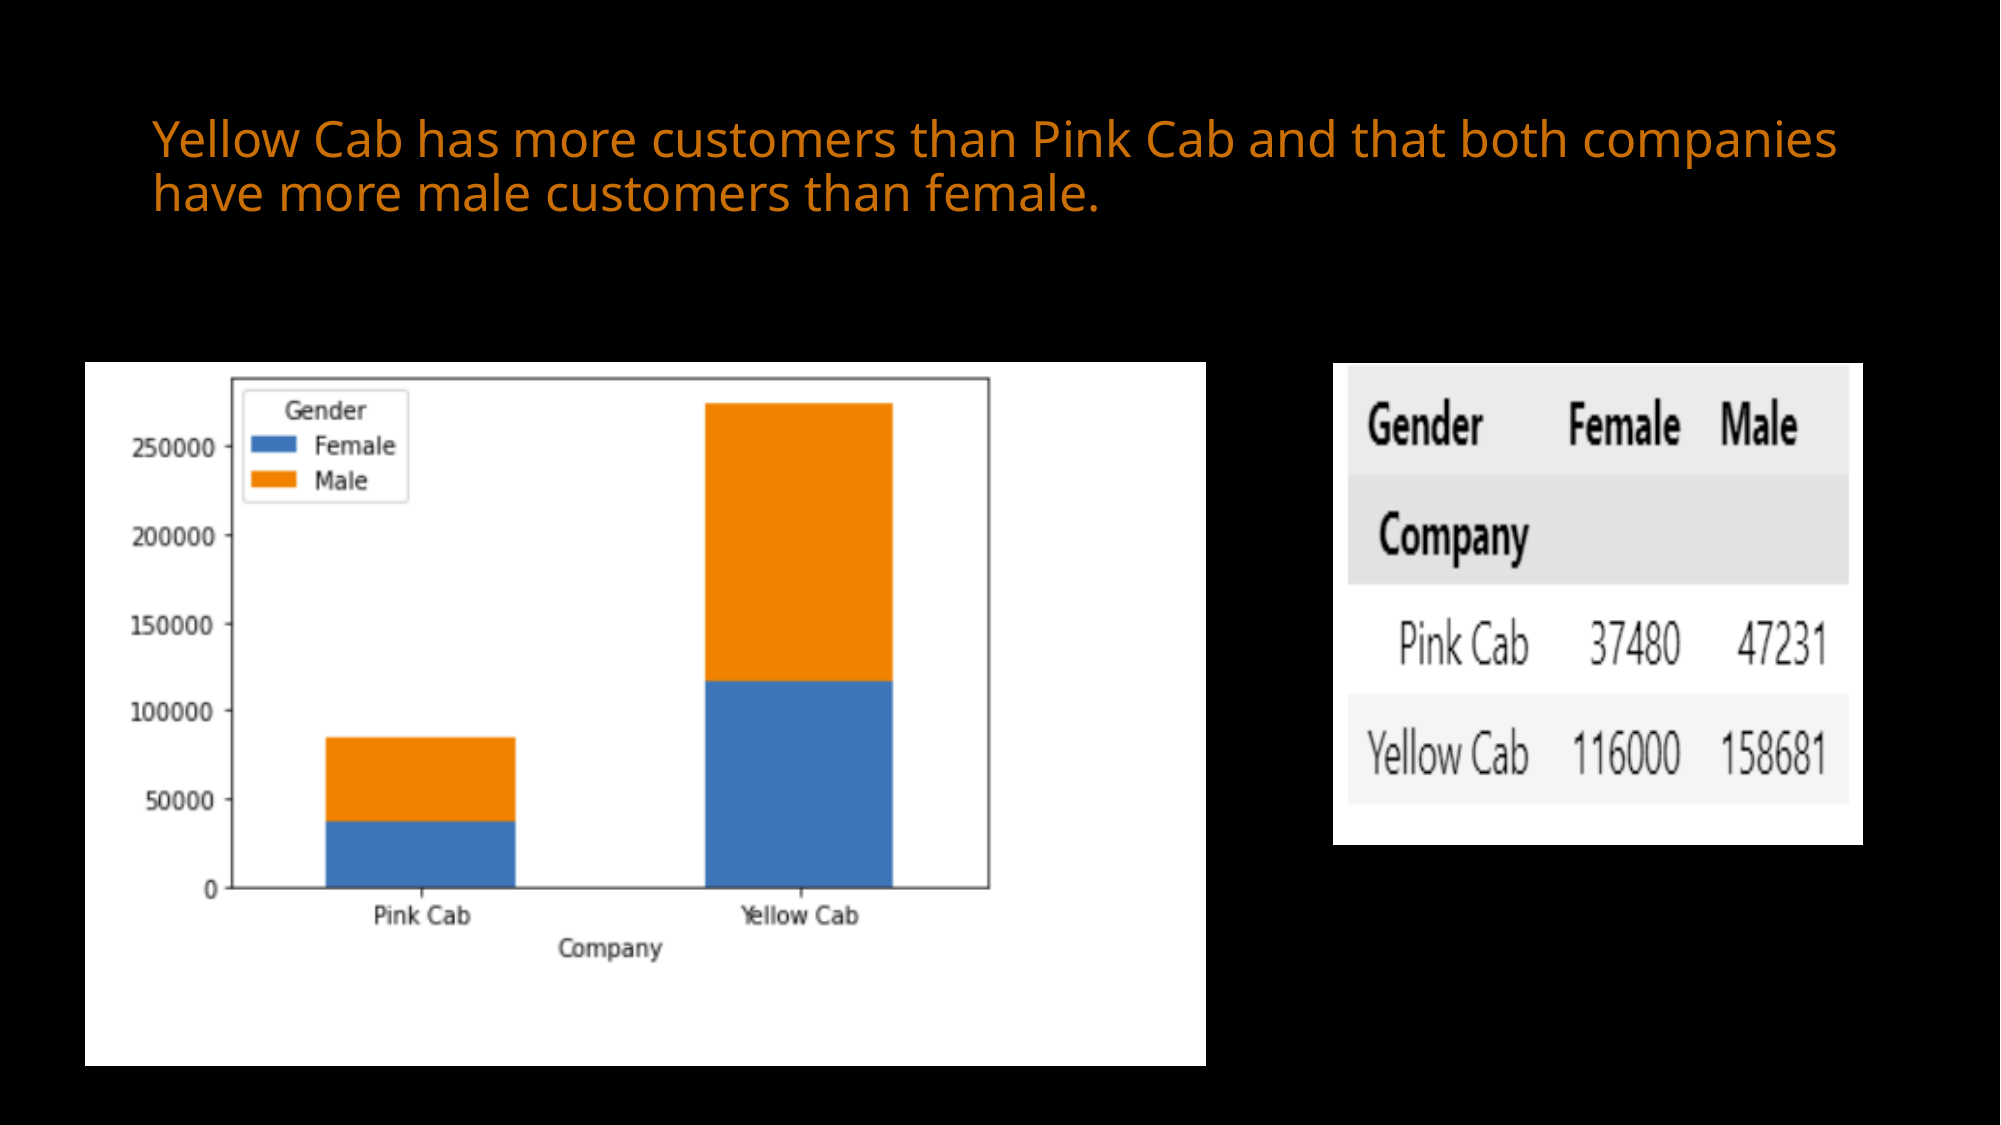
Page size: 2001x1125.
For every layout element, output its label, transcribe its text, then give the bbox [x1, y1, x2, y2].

title Yellow Cab has more customers than Pink Cab and that both companies have more male customers than female. [137, 59, 1863, 278]
picture [85, 362, 1206, 1066]
picture [1333, 363, 1863, 845]
